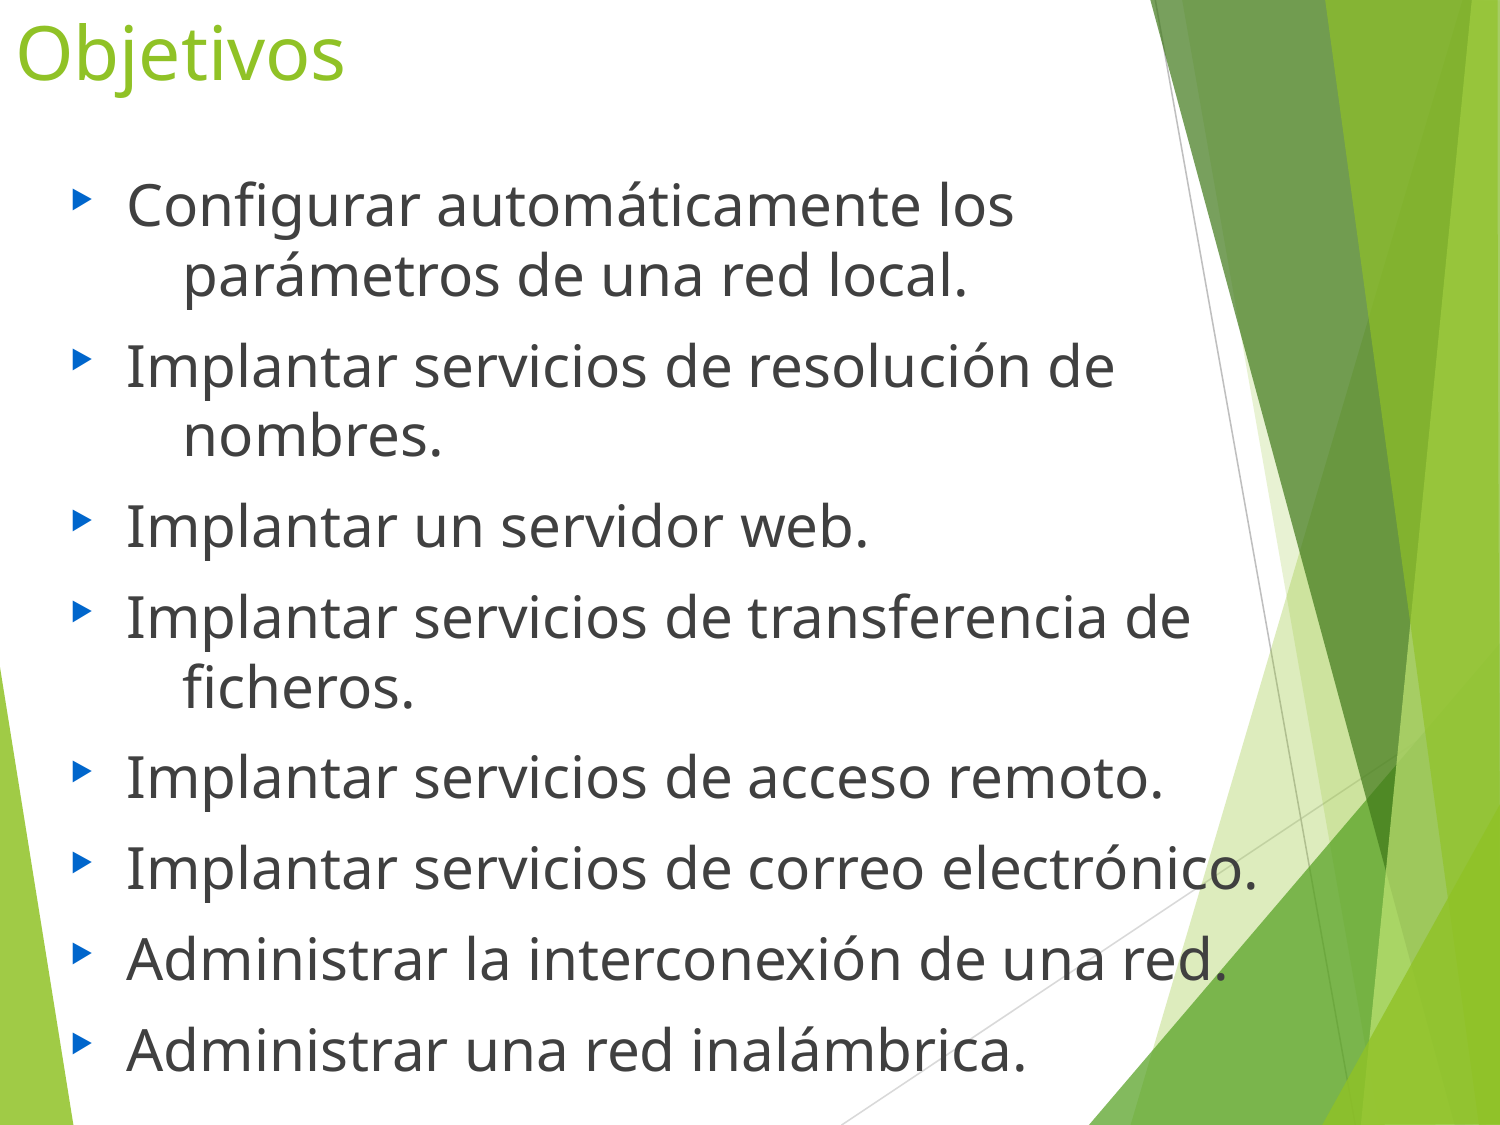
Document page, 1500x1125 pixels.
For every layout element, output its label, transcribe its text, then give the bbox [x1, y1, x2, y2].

title Objetivos [0, 0, 1351, 188]
list Configurar automáticamente los parámetros de una red local. Implantar servicios de resolución de nombres. Implantar un servidor web. Implantar servicios de transferencia de ficheros. Implantar servicios de acceso remoto. Implantar servicios de correo electrónico. Administrar la interconexión de una red. Administrar una red inalámbrica. [55, 164, 1351, 1031]
